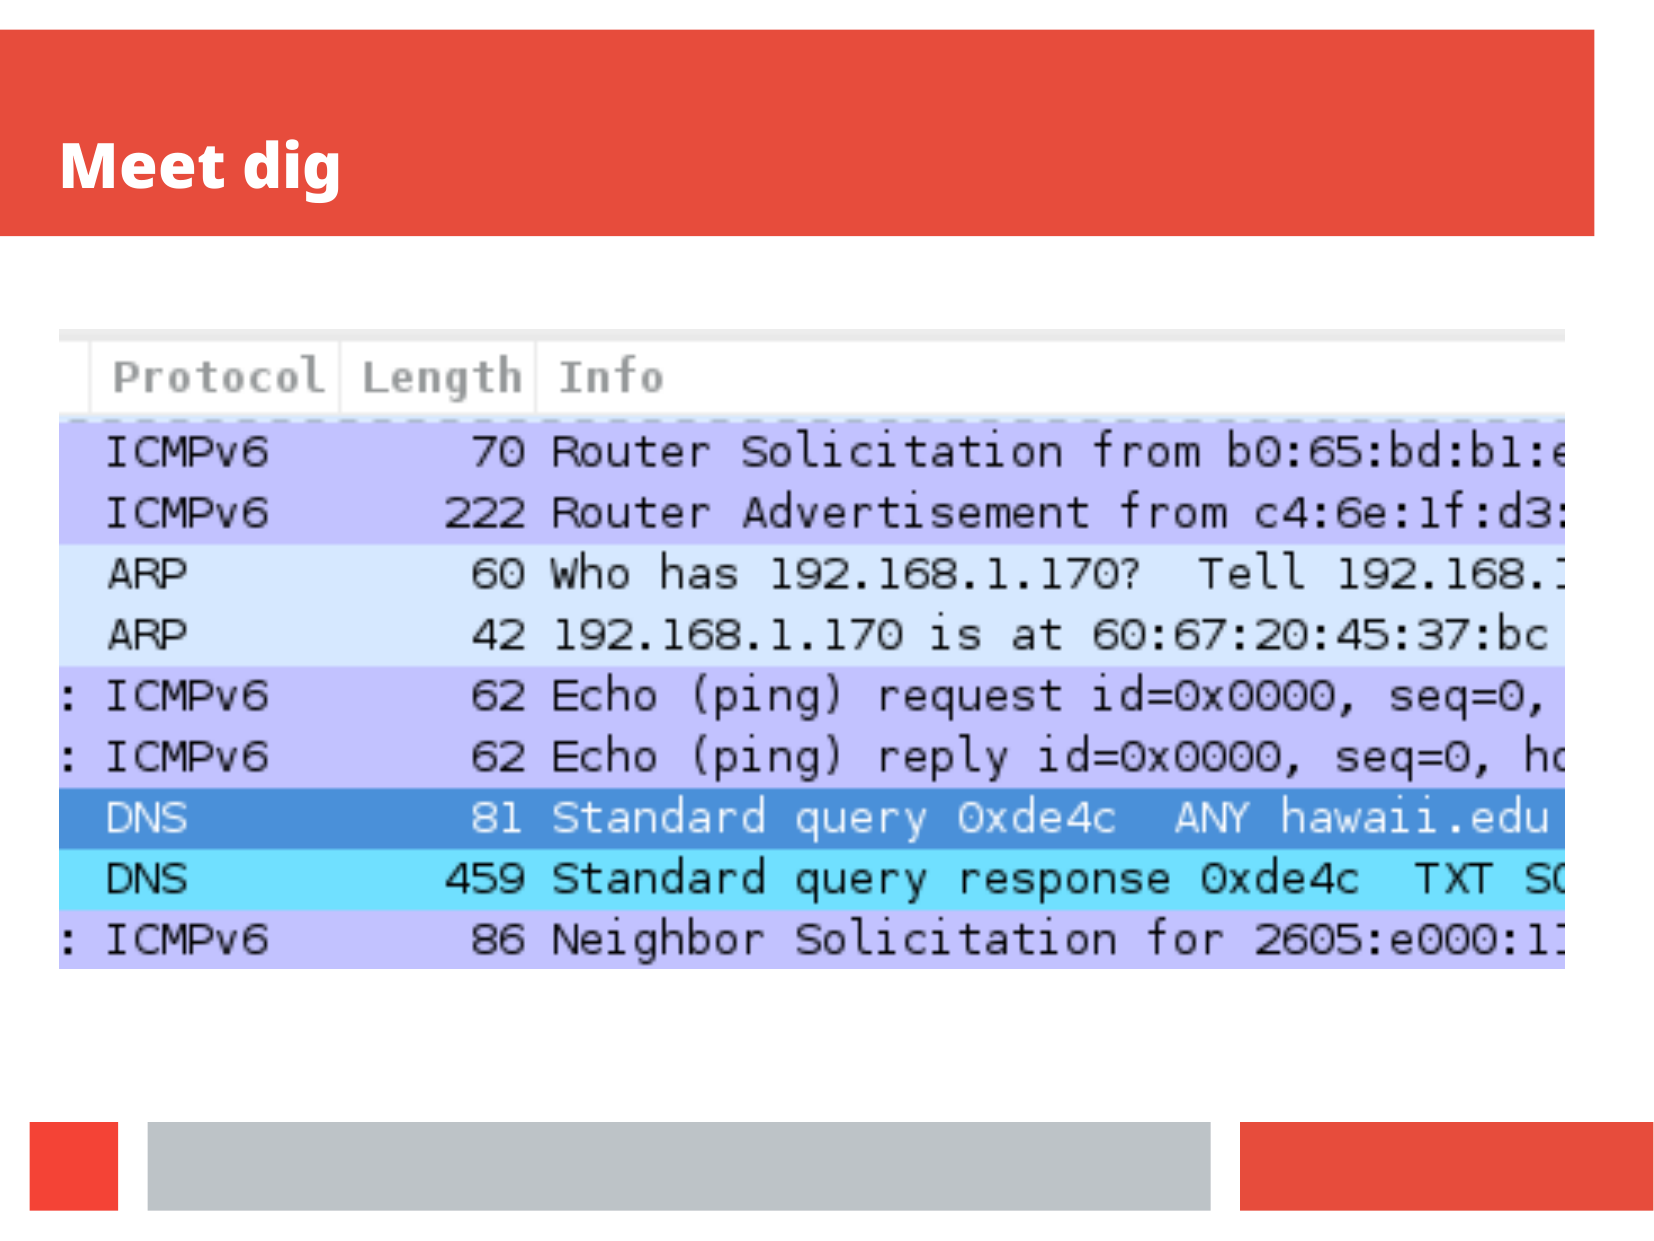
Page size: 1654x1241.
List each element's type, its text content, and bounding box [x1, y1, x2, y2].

picture [59, 329, 1565, 969]
title Meet dig [59, 59, 1595, 207]
